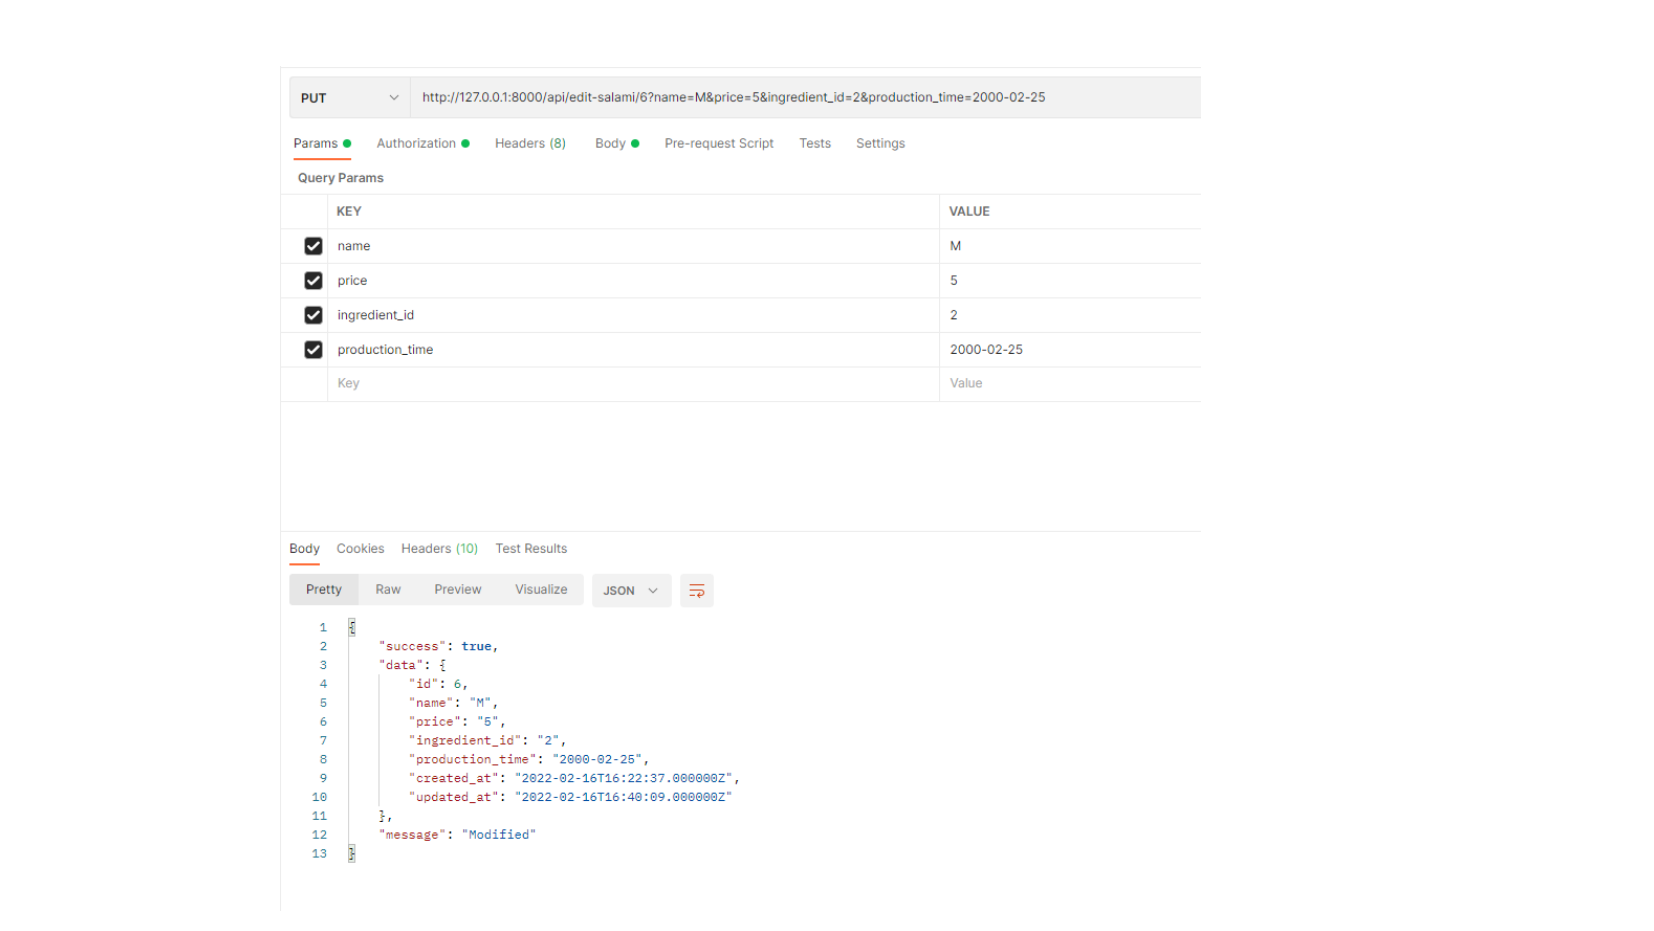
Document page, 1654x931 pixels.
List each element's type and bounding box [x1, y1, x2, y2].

picture [280, 66, 1201, 911]
